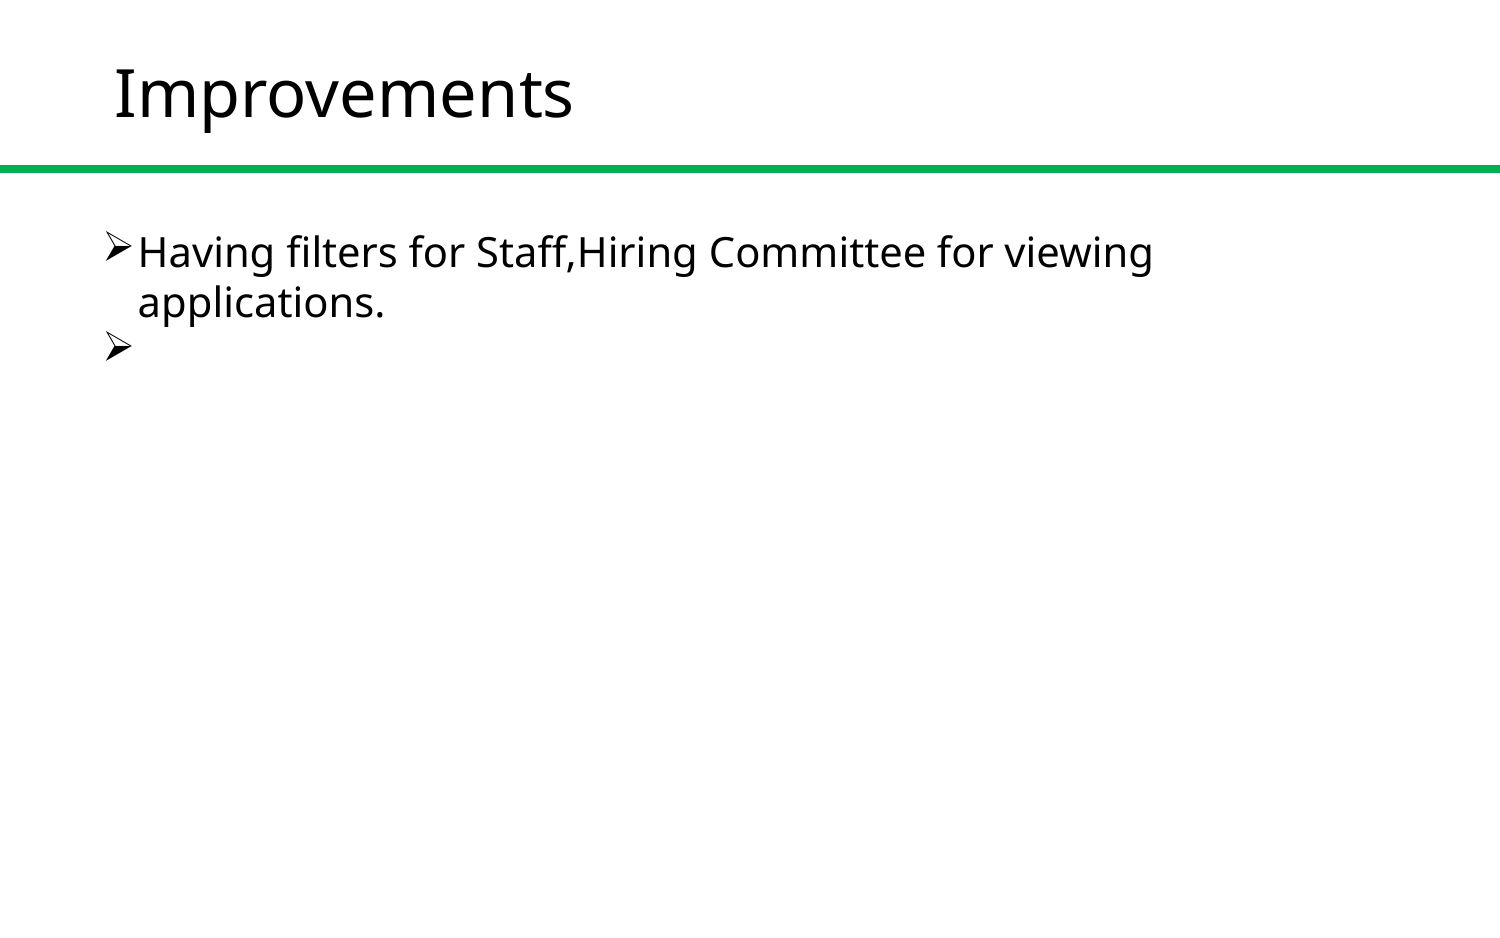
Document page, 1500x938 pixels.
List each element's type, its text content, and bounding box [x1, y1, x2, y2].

text_box Improvements [99, 43, 1453, 139]
text_box Having filters for Staff,Hiring Committee for viewing applications. [87, 168, 1400, 284]
